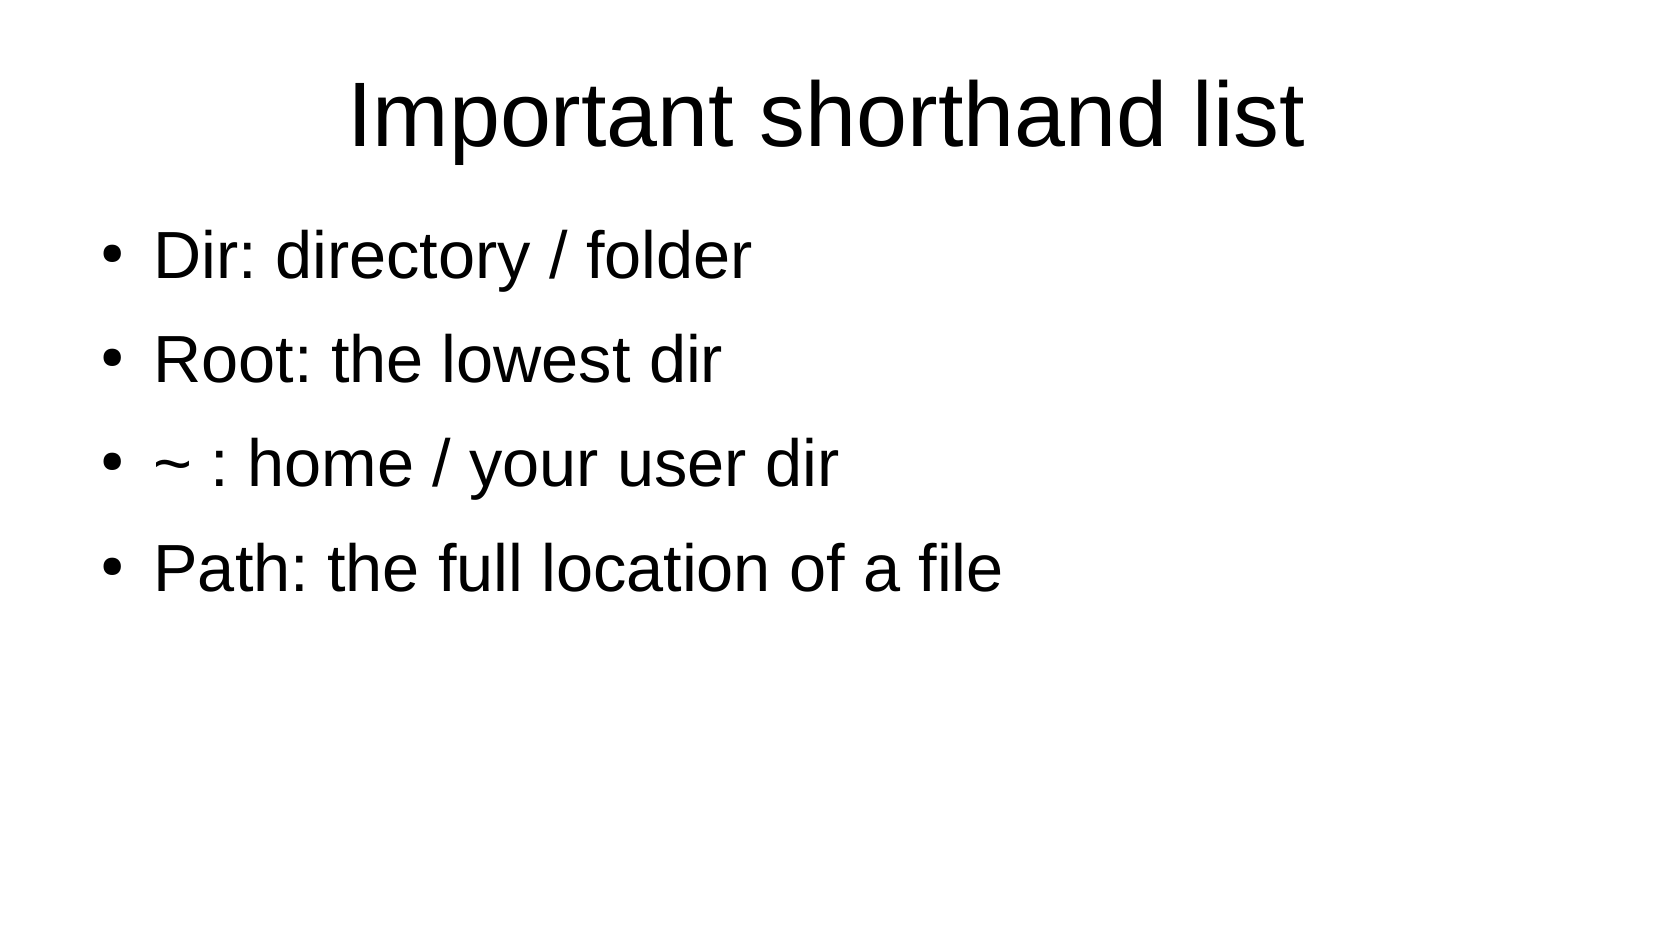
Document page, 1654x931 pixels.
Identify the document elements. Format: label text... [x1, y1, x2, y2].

list Dir: directory / folder Root: the lowest dir ~ : home / your user dir Path: the full location of a file [82, 217, 1571, 758]
title Important shorthand list [82, 37, 1571, 193]
